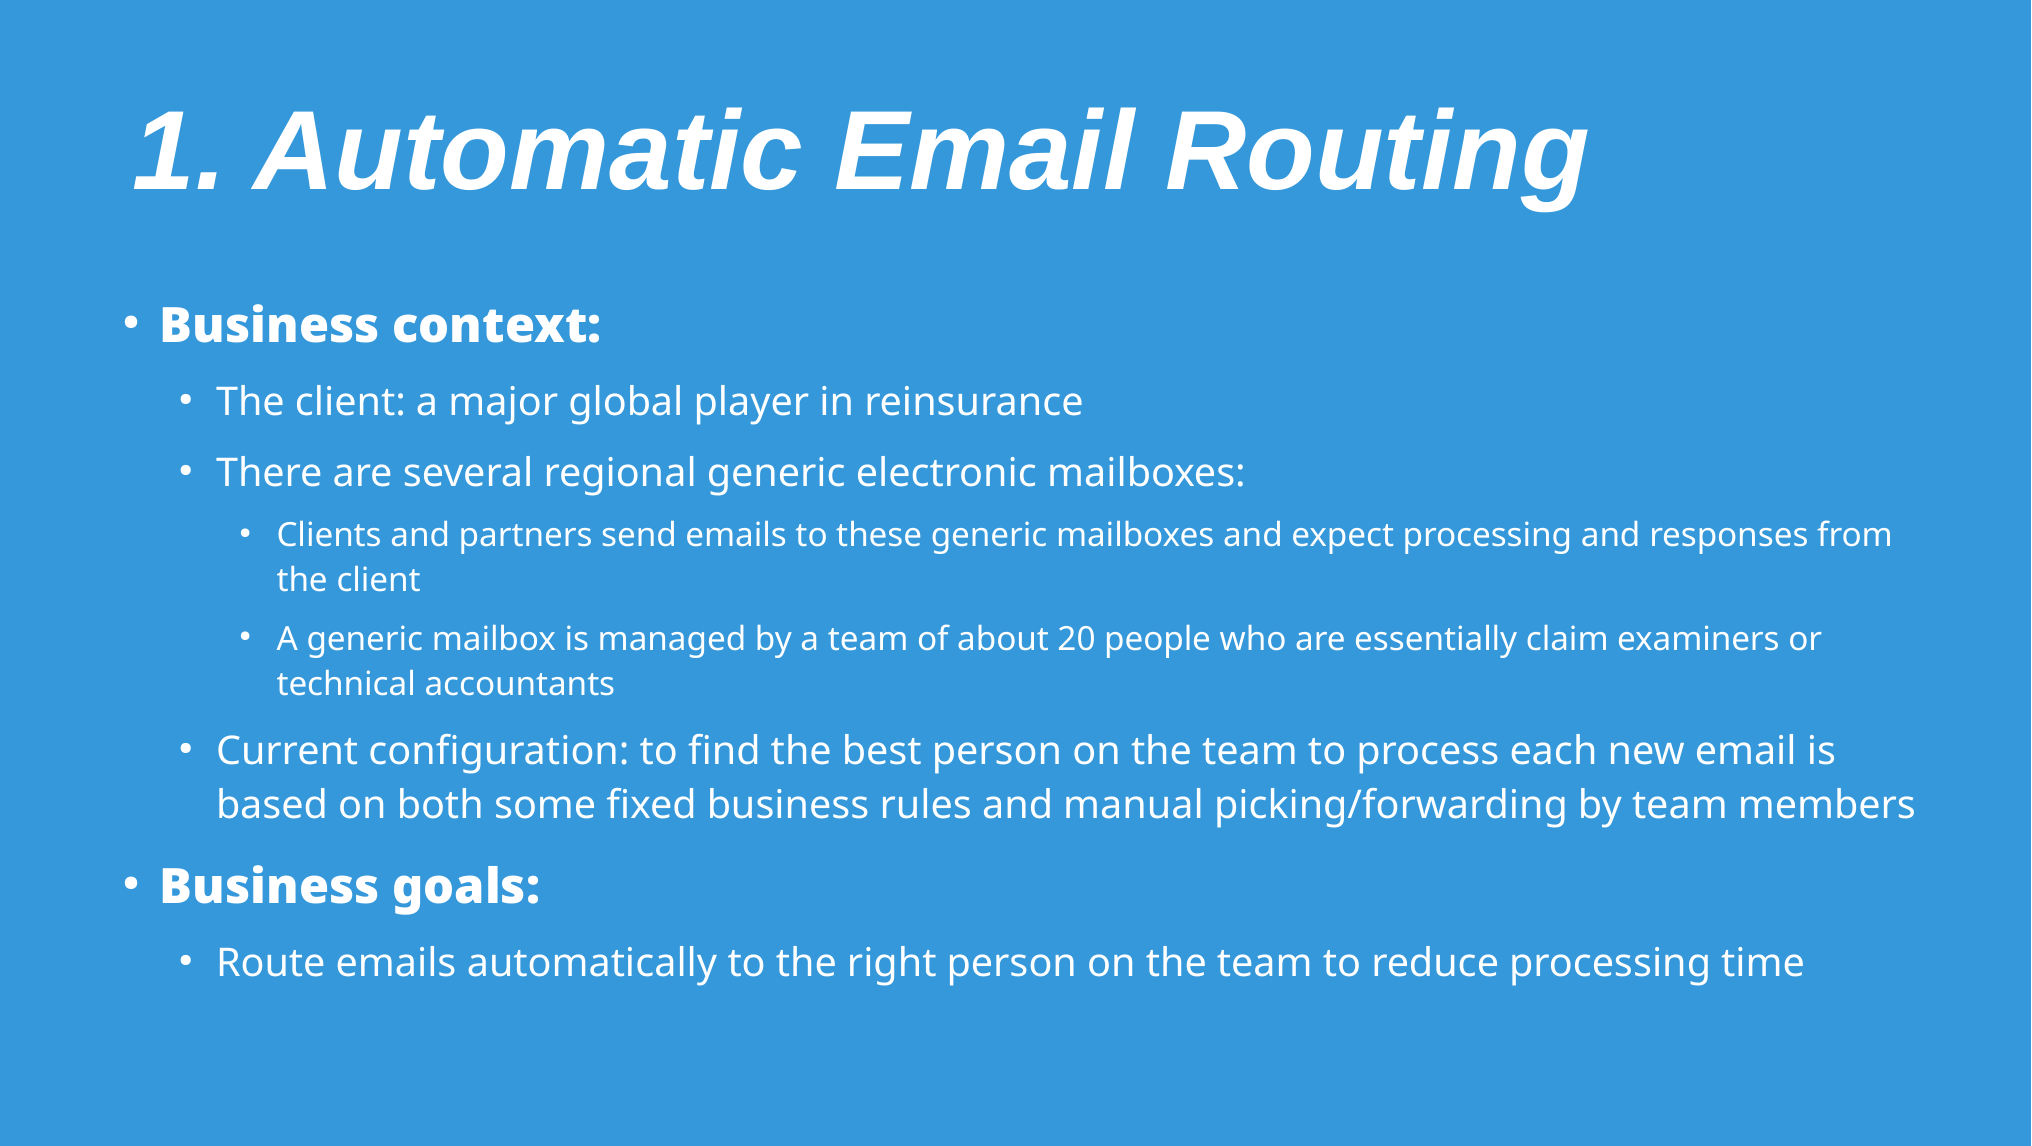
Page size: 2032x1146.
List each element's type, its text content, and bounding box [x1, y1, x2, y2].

title 1. Automatic Email Routing [101, 54, 1930, 246]
list Business context: The client: a major global player in reinsurance There are several regional generic electronic mailboxes: Clients and partners send emails to these generic mailboxes and expect processing and responses from the client A generic mailbox is managed by a team of about 20 people who are essentially claim examiners or technical accountants Current configuration: to find the best person on the team to process each new email is based on both some fixed business rules and manual picking/forwarding by team members Business goals: Route emails automatically to the right person on the team to reduce processing time [108, 290, 1938, 1037]
